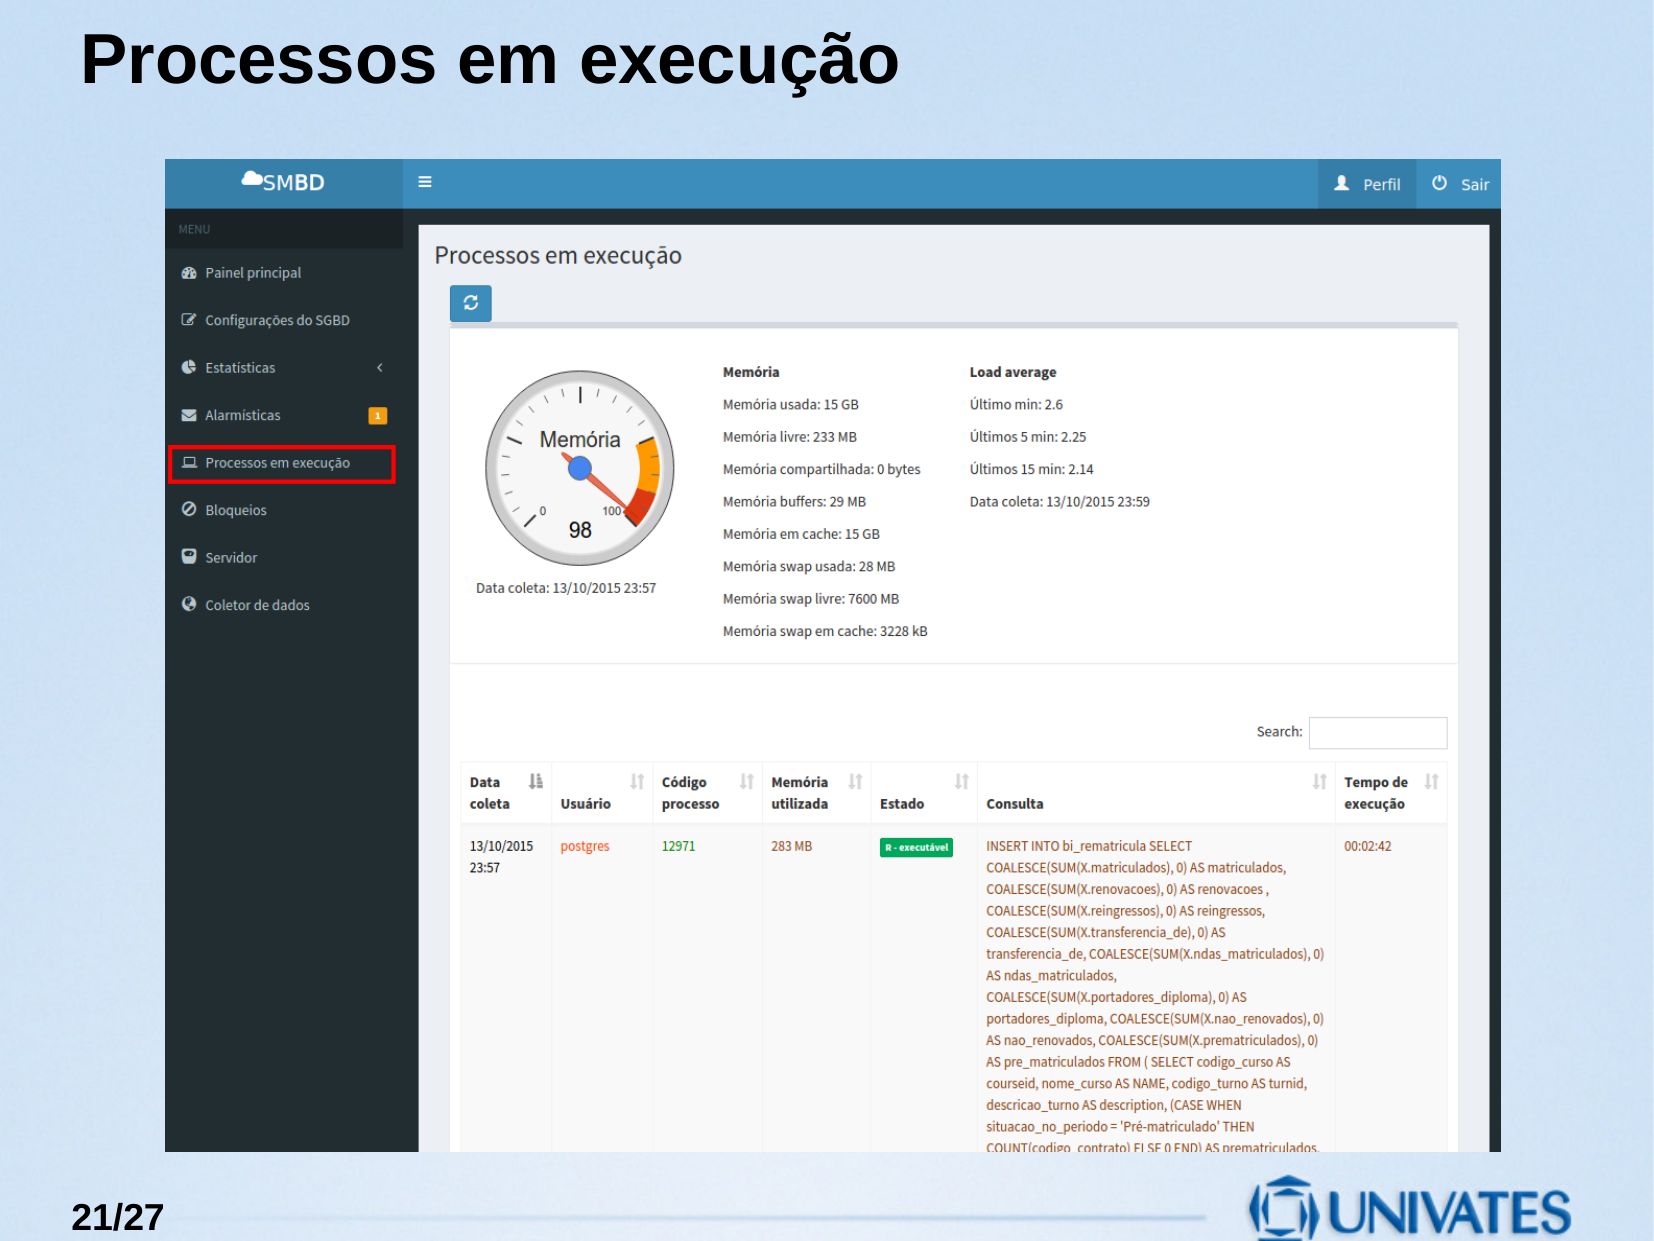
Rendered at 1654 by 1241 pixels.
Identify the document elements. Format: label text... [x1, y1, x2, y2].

picture [165, 159, 1501, 1152]
title Processos em execução [80, 5, 1569, 119]
